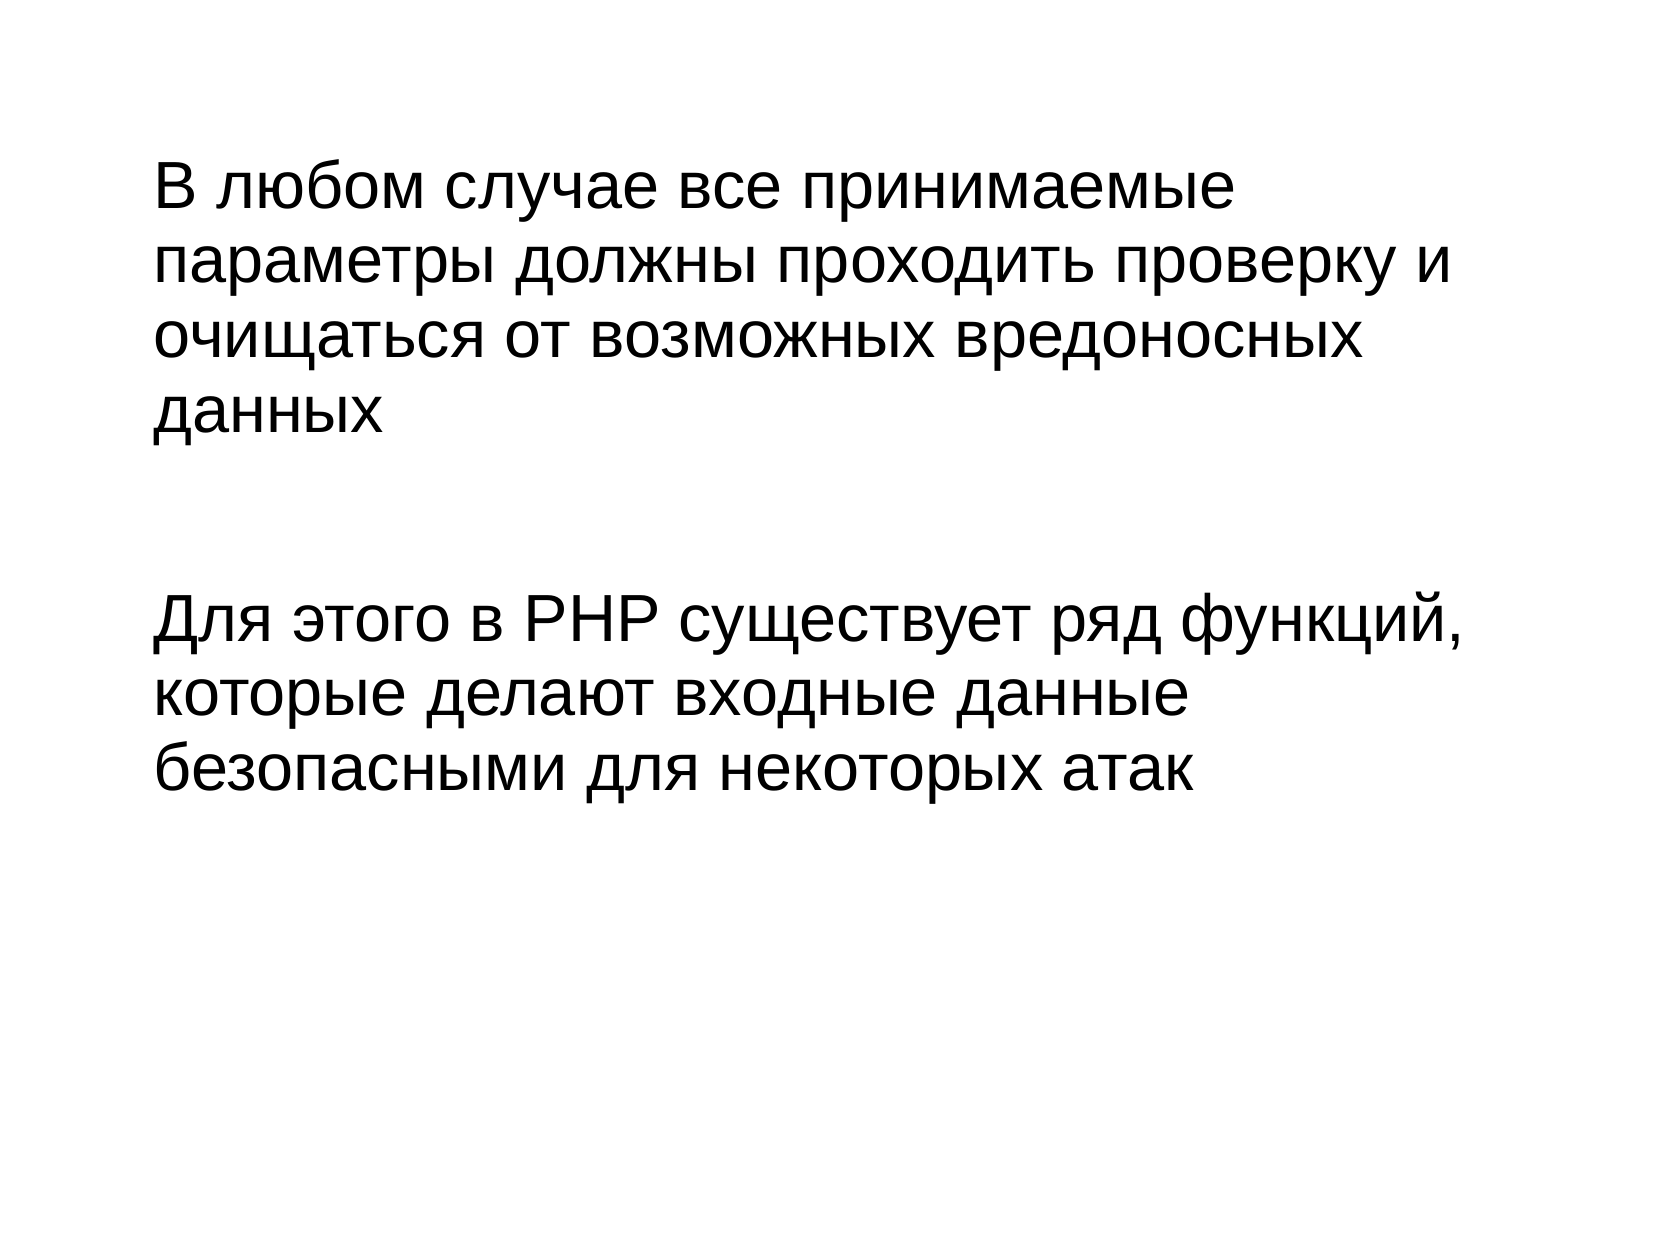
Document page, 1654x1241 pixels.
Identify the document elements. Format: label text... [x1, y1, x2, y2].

list В любом случае все принимаемые параметры должны проходить проверку и очищаться от возможных вредоносных данных Для этого в PHP существует ряд функций, которые делают входные данные безопасными для некоторых атак [82, 147, 1571, 1109]
